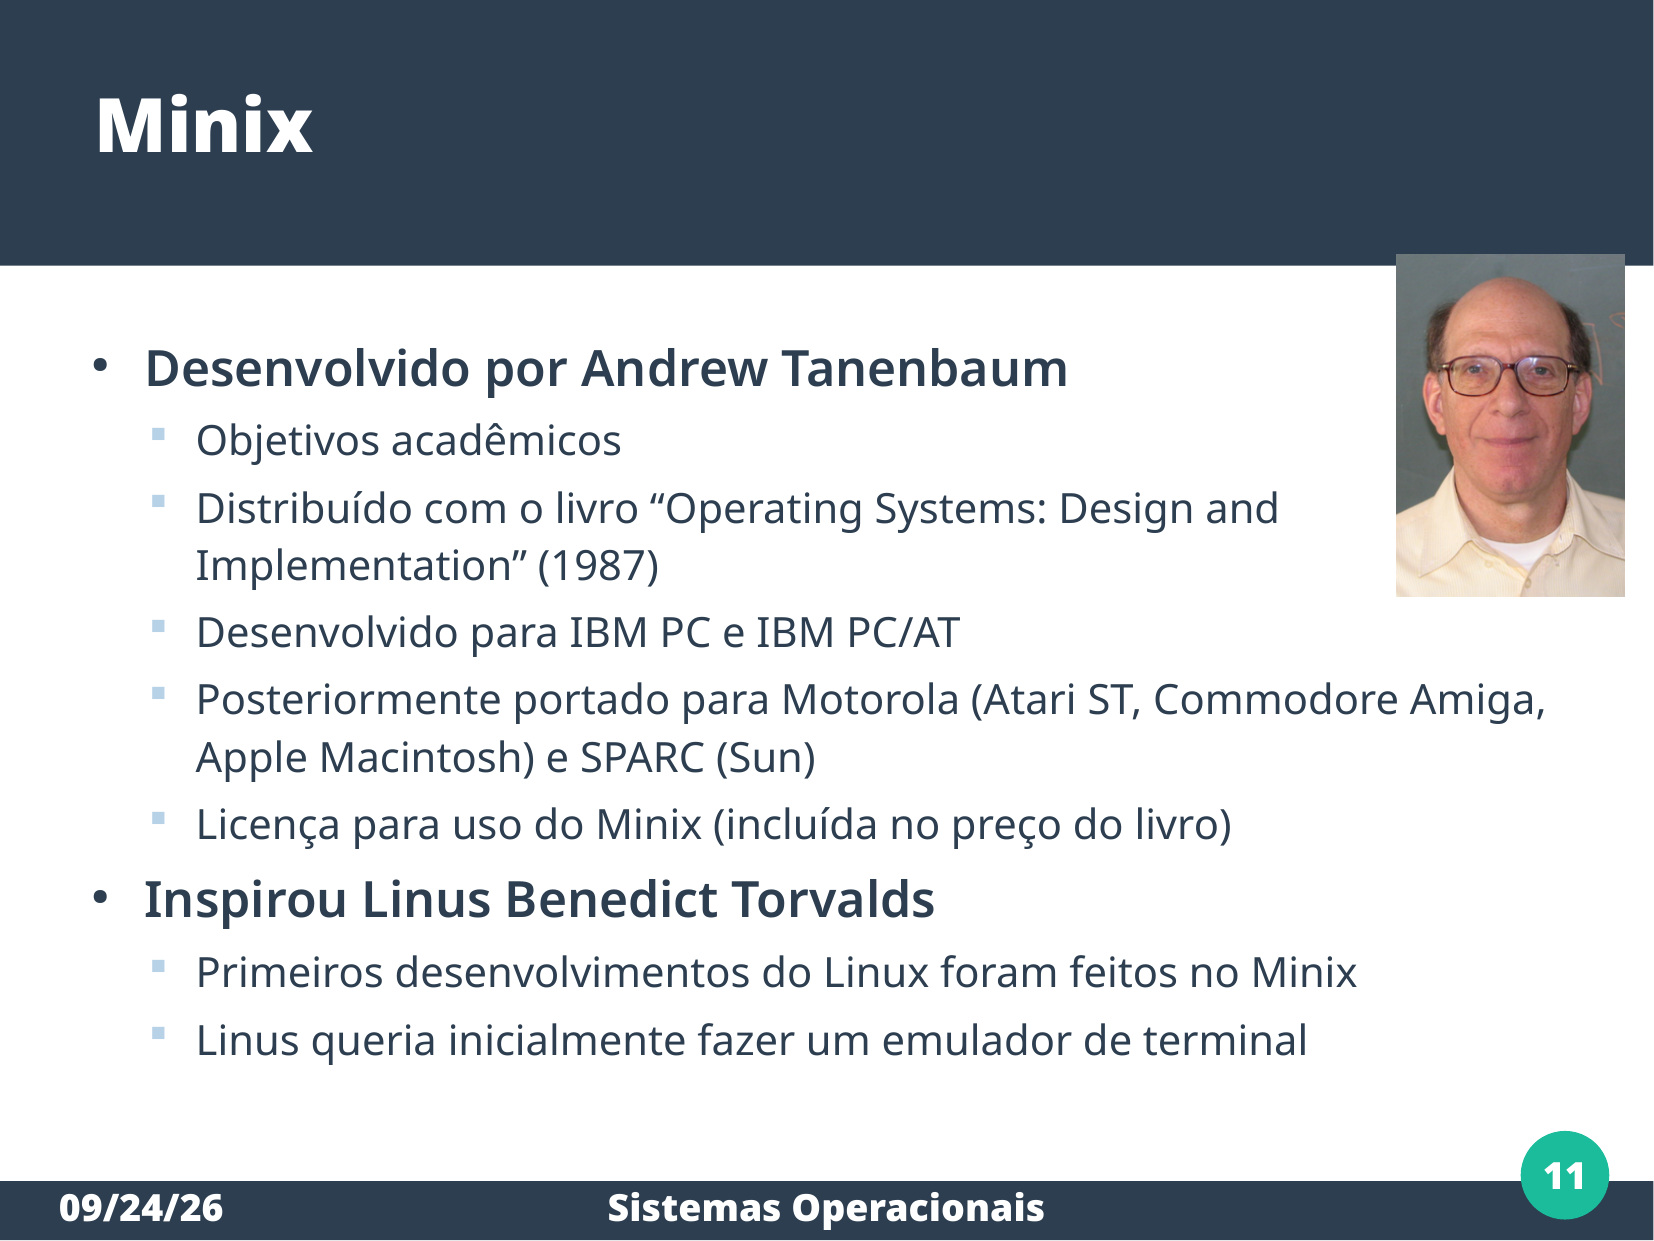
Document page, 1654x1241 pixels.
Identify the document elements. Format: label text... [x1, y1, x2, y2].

list Desenvolvido por Andrew Tanenbaum Objetivos acadêmicos Distribuído com o livro “Operating Systems: Design and Implementation” (1987) Desenvolvido para IBM PC e IBM PC/AT Posteriormente portado para Motorola (Atari ST, Commodore Amiga, Apple Macintosh) e SPARC (Sun) Licença para uso do Minix (incluída no preço do livro) Inspirou Linus Benedict Torvalds Primeiros desenvolvimentos do Linux foram feitos no Minix Linus queria inicialmente fazer um emulador de terminal [59, 324, 1595, 1152]
picture [1396, 254, 1625, 597]
title Minix [59, 49, 1595, 207]
